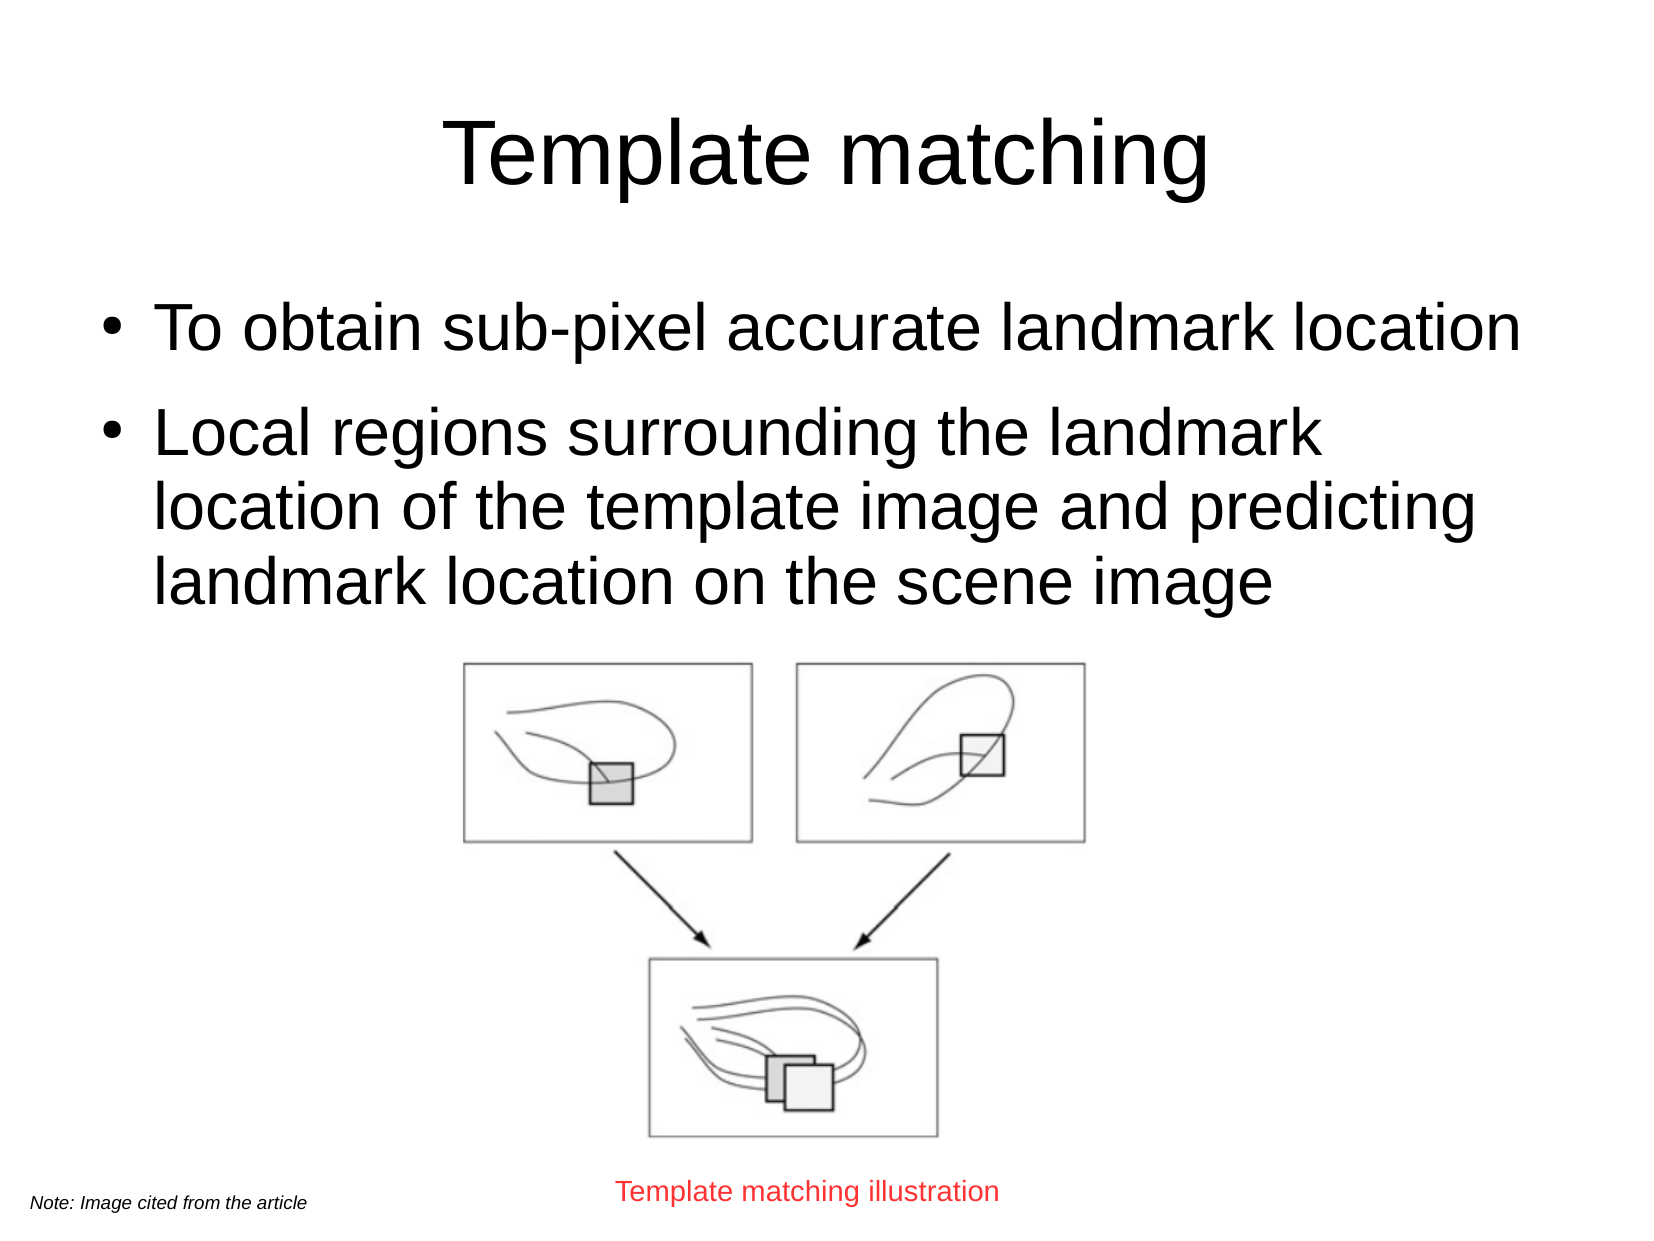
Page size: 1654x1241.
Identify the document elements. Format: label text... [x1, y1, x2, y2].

picture [405, 645, 1201, 1165]
text_box Template matching illustration [600, 1167, 1016, 1216]
list To obtain sub-pixel accurate landmark location Local regions surrounding the landmark location of the template image and predicting landmark location on the scene image [82, 290, 1571, 1010]
title Template matching [82, 49, 1571, 257]
text_box Note: Image cited from the article [15, 1185, 323, 1221]
